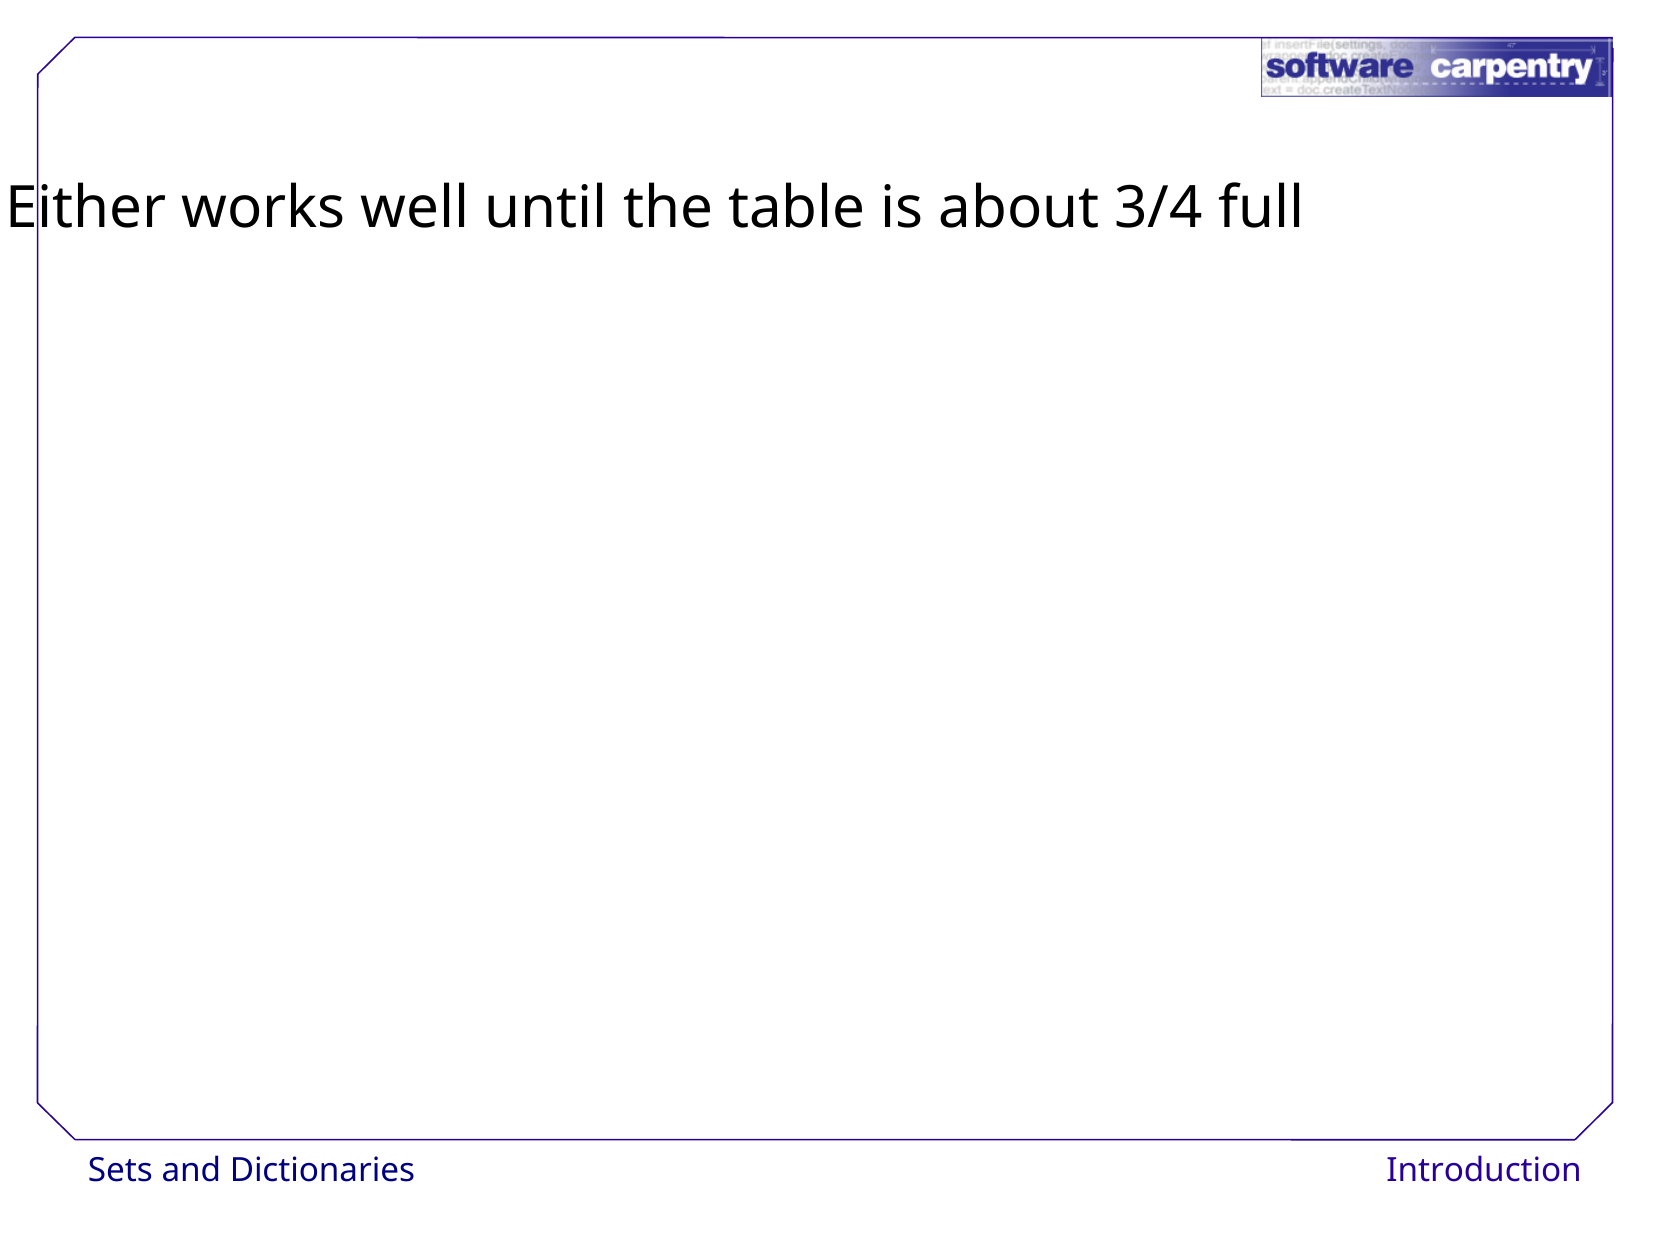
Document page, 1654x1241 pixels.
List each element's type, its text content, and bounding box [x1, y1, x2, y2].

text_box Either works well until the table is about 3/4 full [0, 126, 1470, 248]
picture [1261, 39, 1613, 97]
